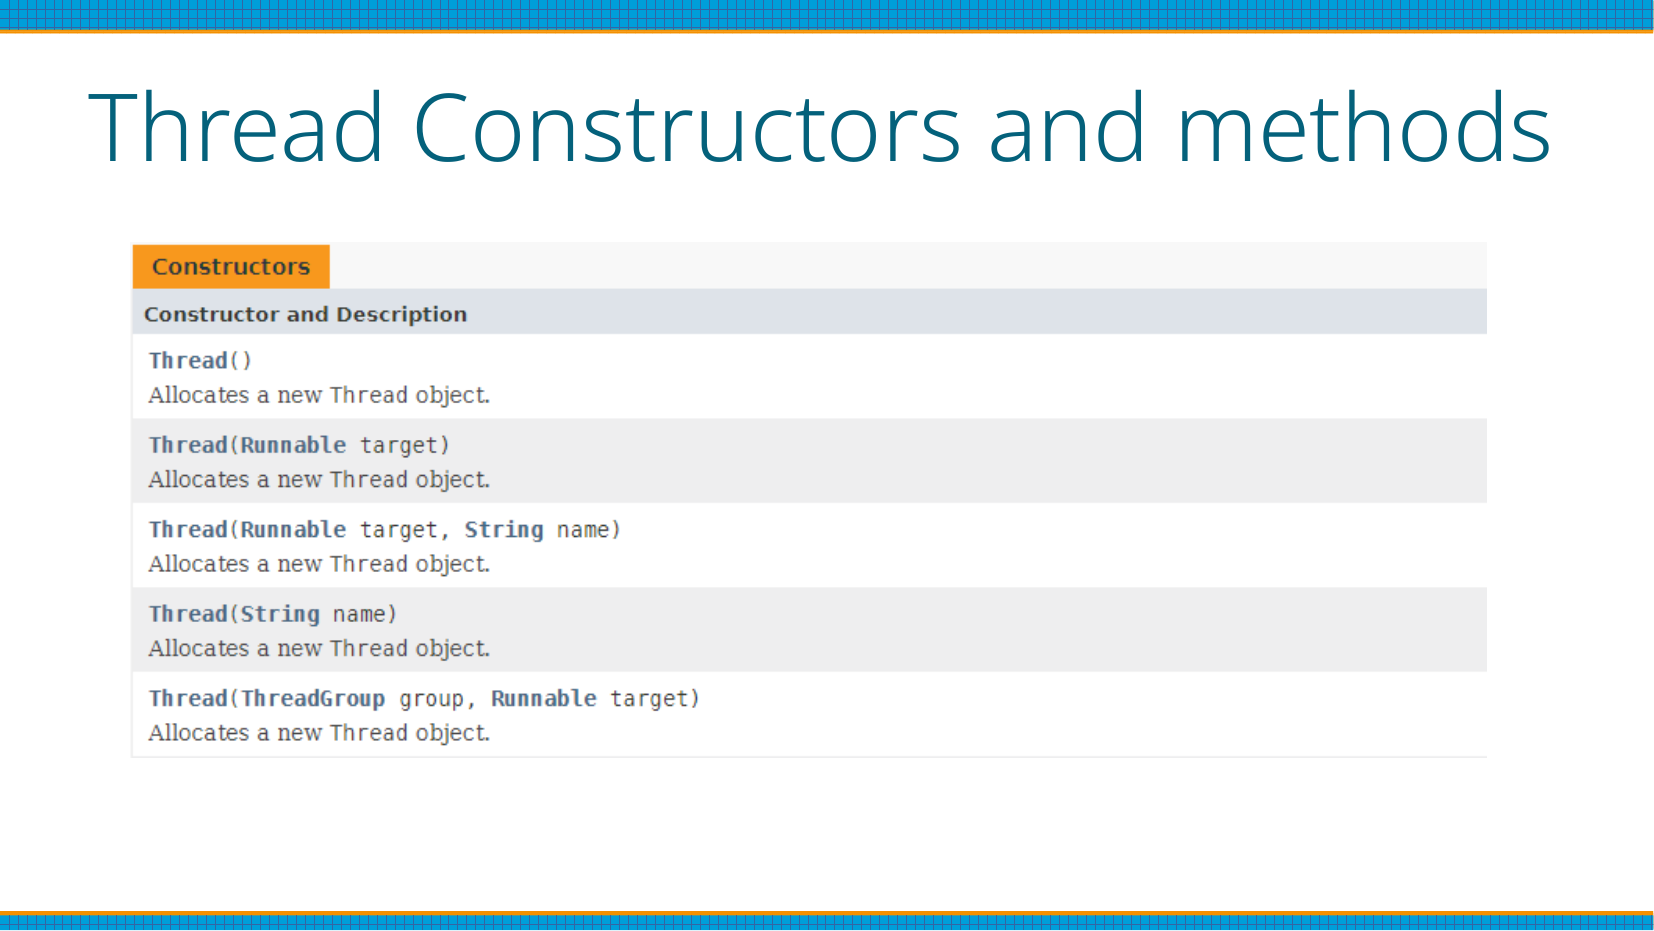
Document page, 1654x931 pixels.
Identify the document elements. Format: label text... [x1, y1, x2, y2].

title Thread Constructors and methods [88, 44, 1565, 207]
picture [130, 242, 1487, 758]
